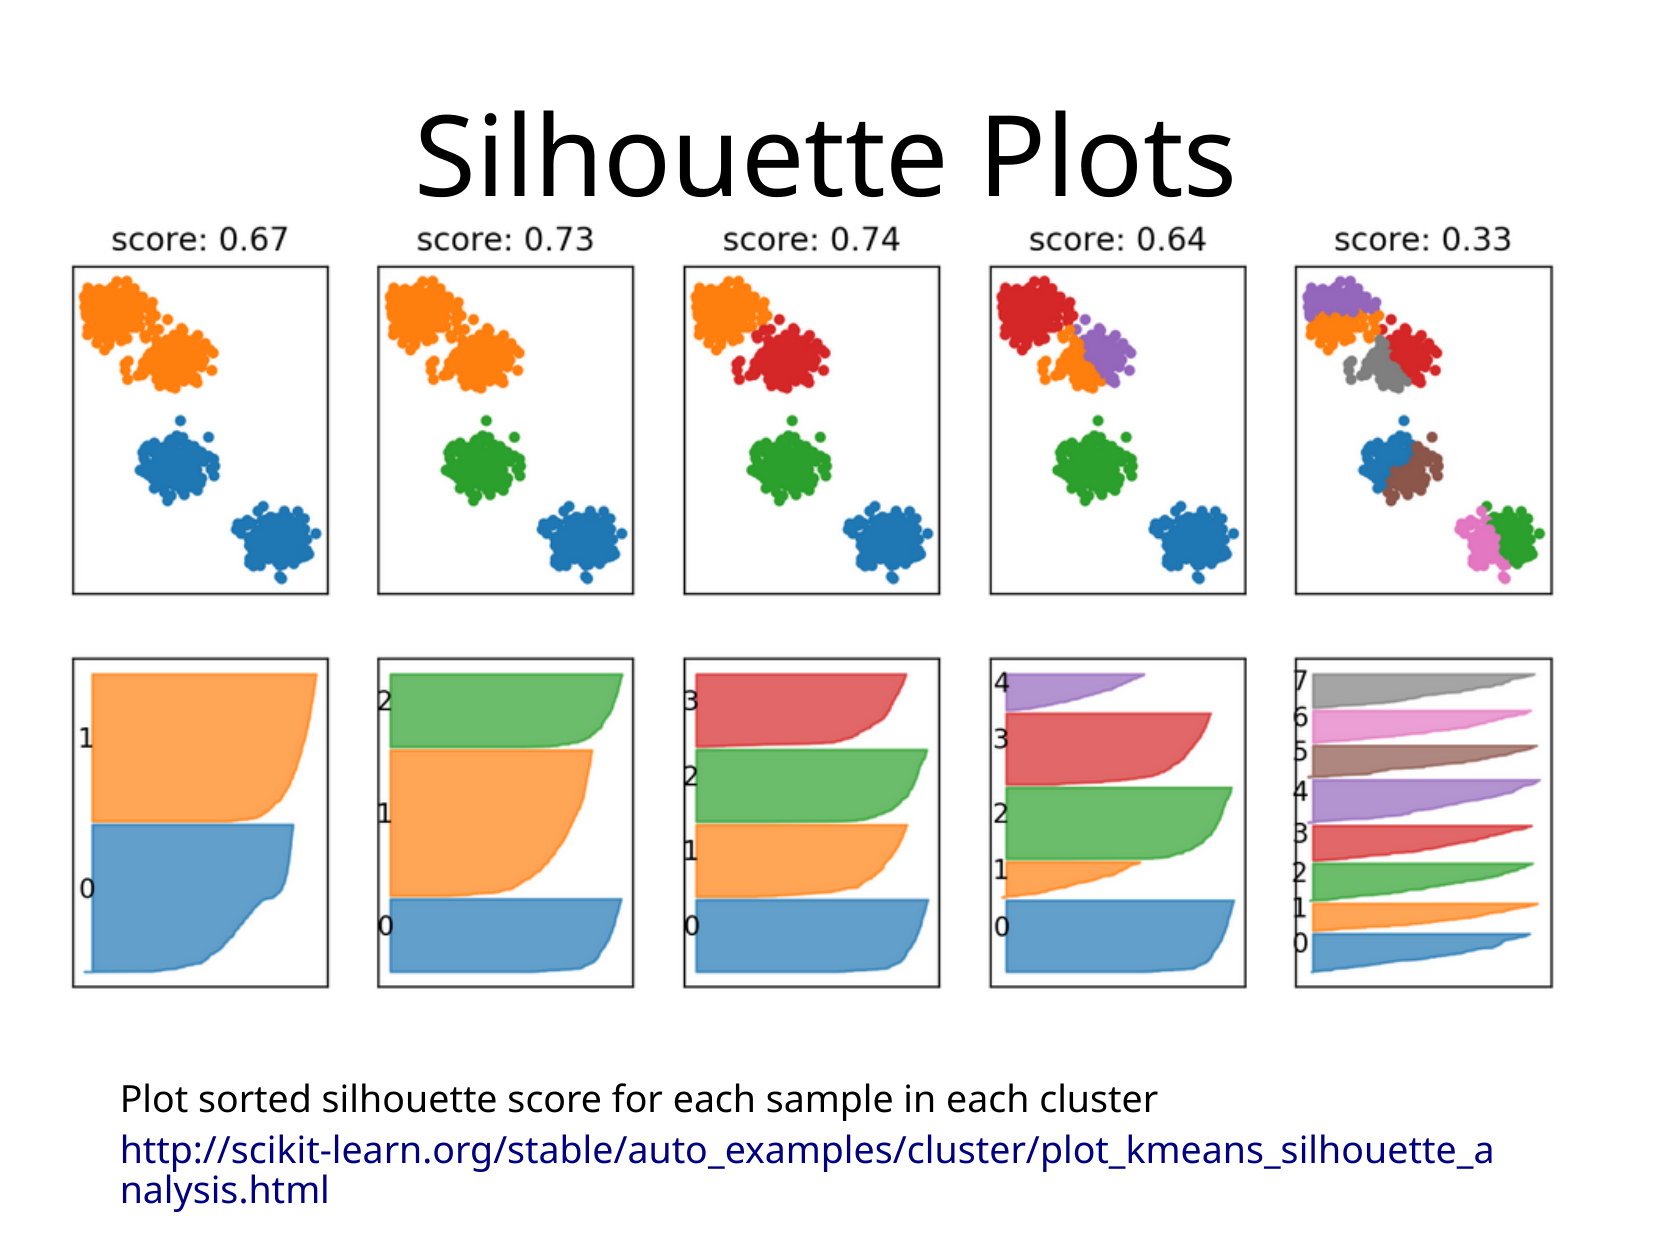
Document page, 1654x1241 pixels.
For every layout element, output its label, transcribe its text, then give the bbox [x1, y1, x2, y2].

picture [49, 207, 1591, 1021]
title Silhouette Plots [82, 49, 1571, 207]
text_box Plot sorted silhouette score for each sample in each cluster http://scikit-learn.org/stable/auto_examples/cluster/plot_kmeans_silhouette_analysis.html [105, 1065, 1531, 1156]
